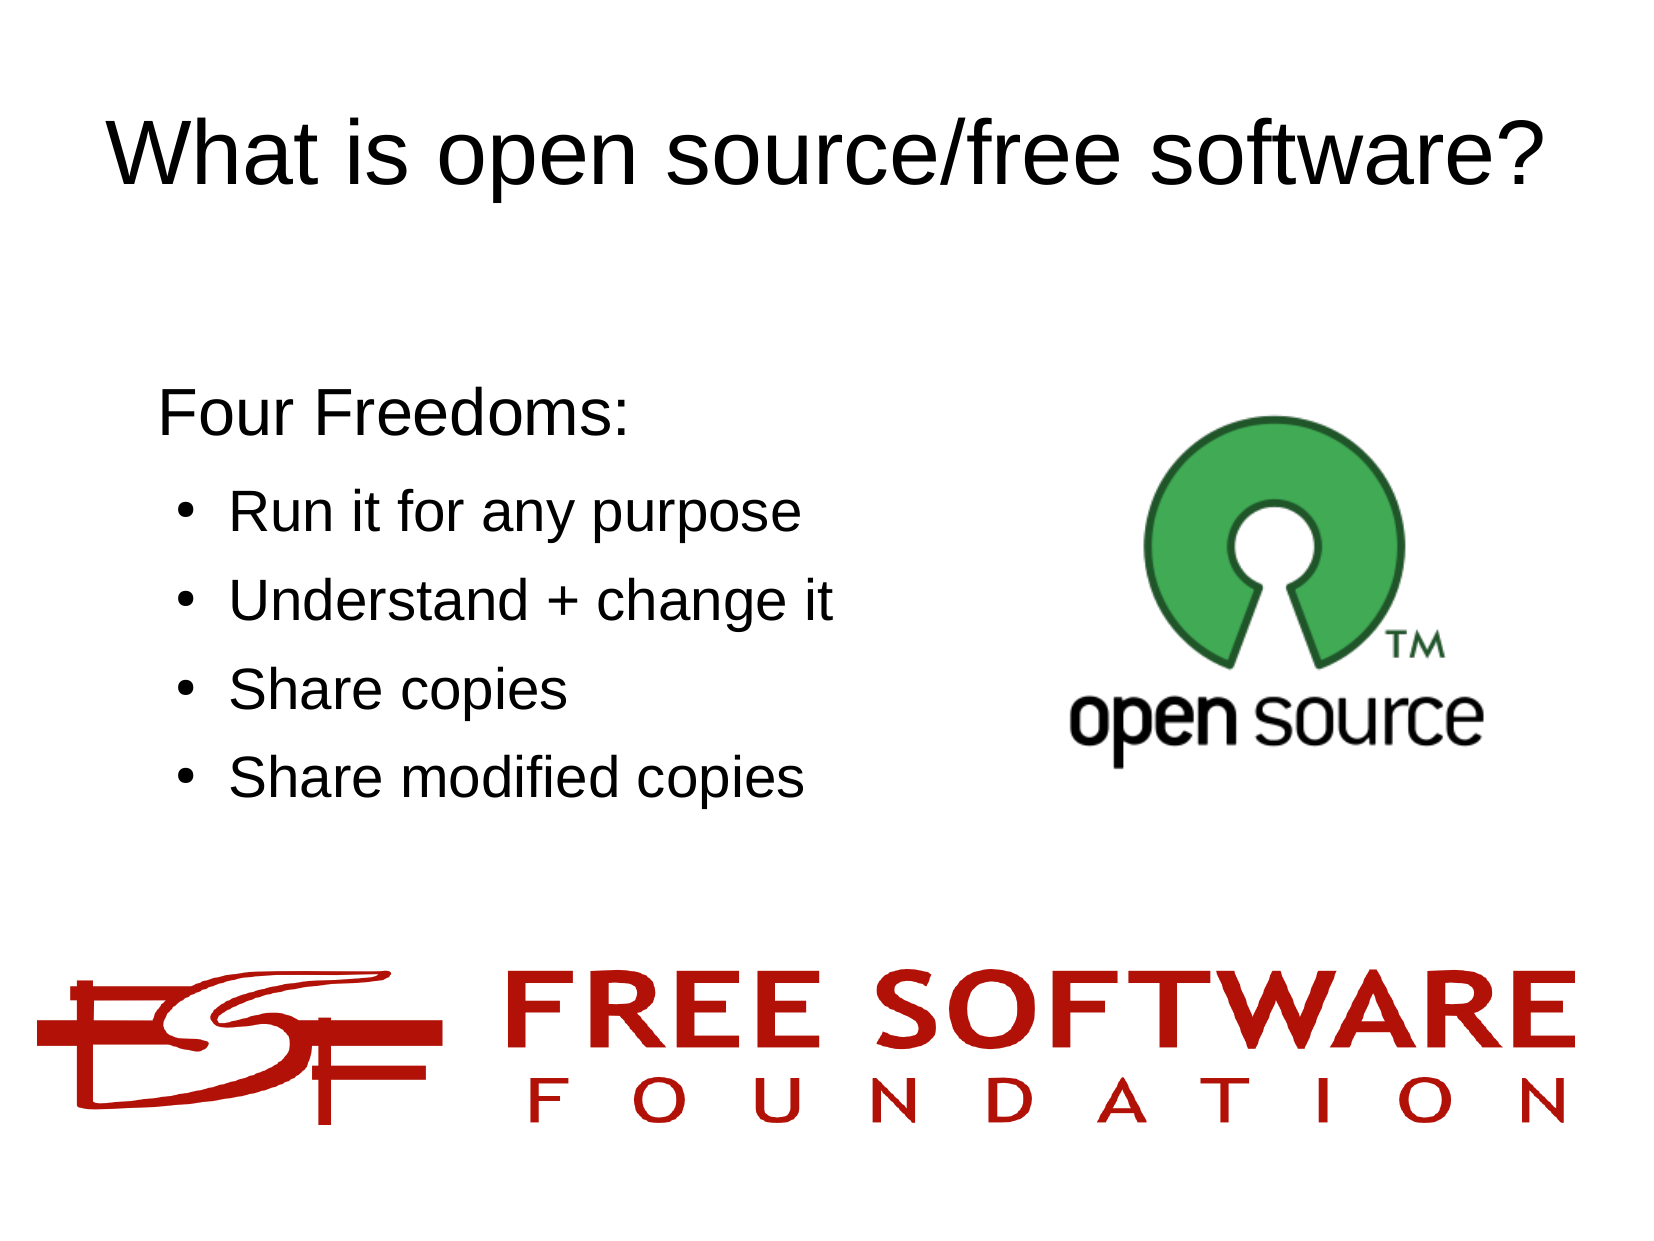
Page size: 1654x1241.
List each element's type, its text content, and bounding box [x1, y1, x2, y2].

list Four Freedoms: Run it for any purpose Understand + change it Share copies Share modified copies [86, 375, 1576, 1095]
picture [1050, 382, 1501, 788]
picture [37, 969, 1575, 1126]
title What is open source/free software? [82, 49, 1571, 257]
